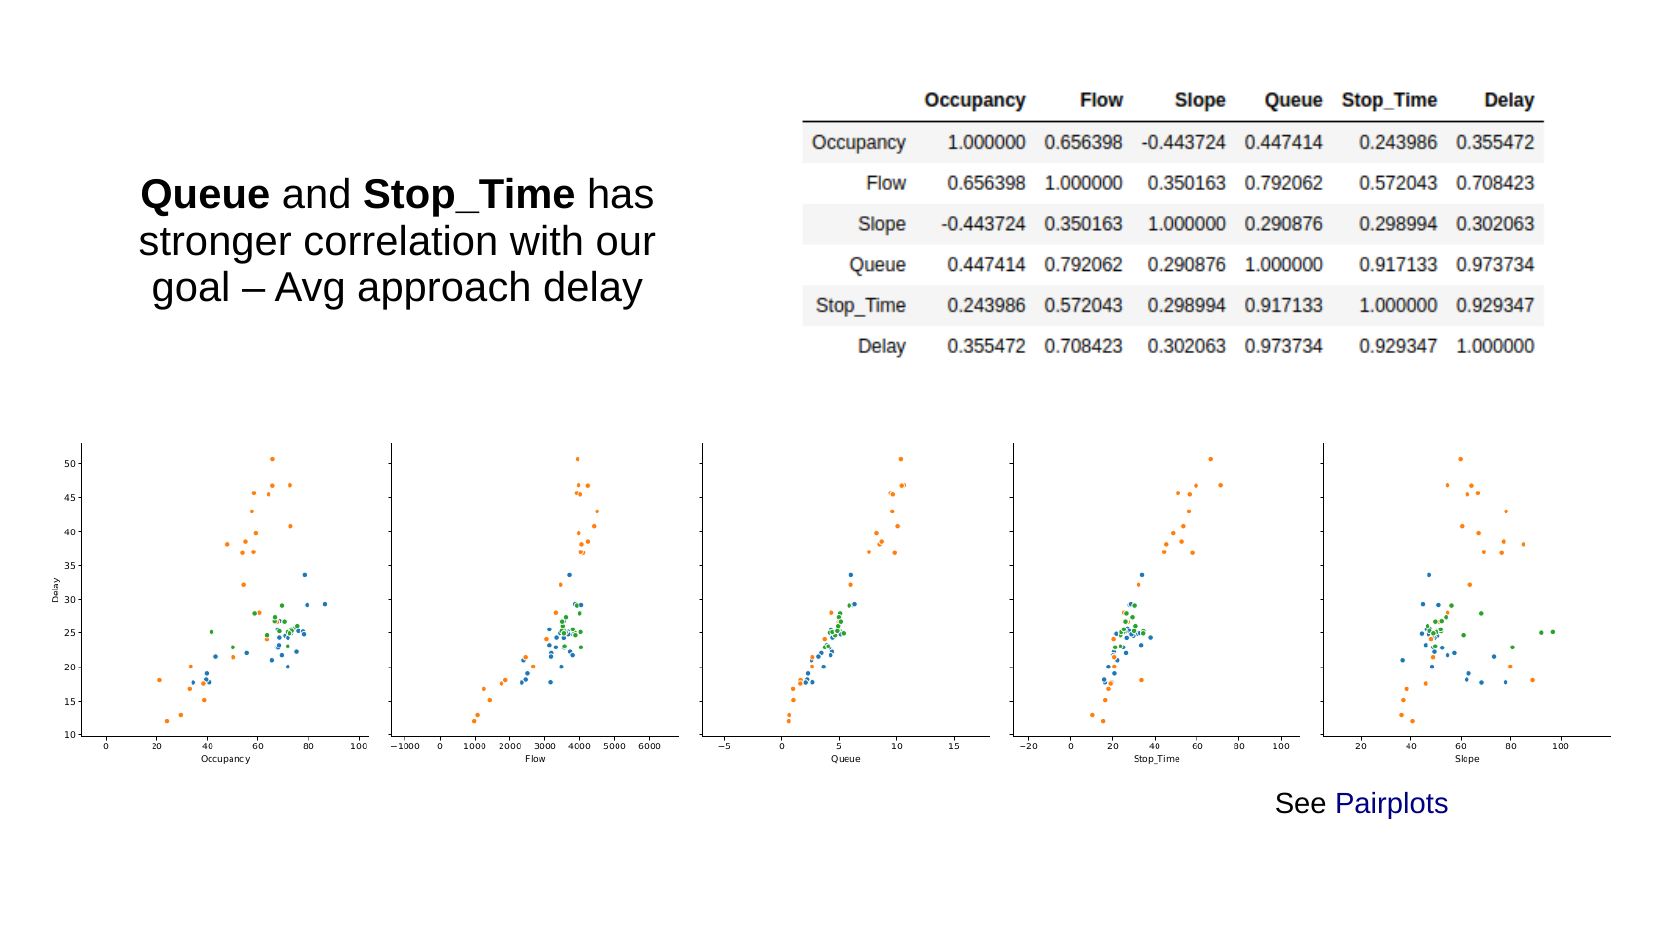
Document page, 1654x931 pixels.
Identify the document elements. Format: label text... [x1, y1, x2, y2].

text_box See Pairplots [1260, 780, 1531, 870]
title Queue and Stop_Time has stronger correlation with our goal – Avg approach delay [120, 90, 676, 391]
picture [795, 74, 1563, 365]
picture [38, 433, 1621, 766]
